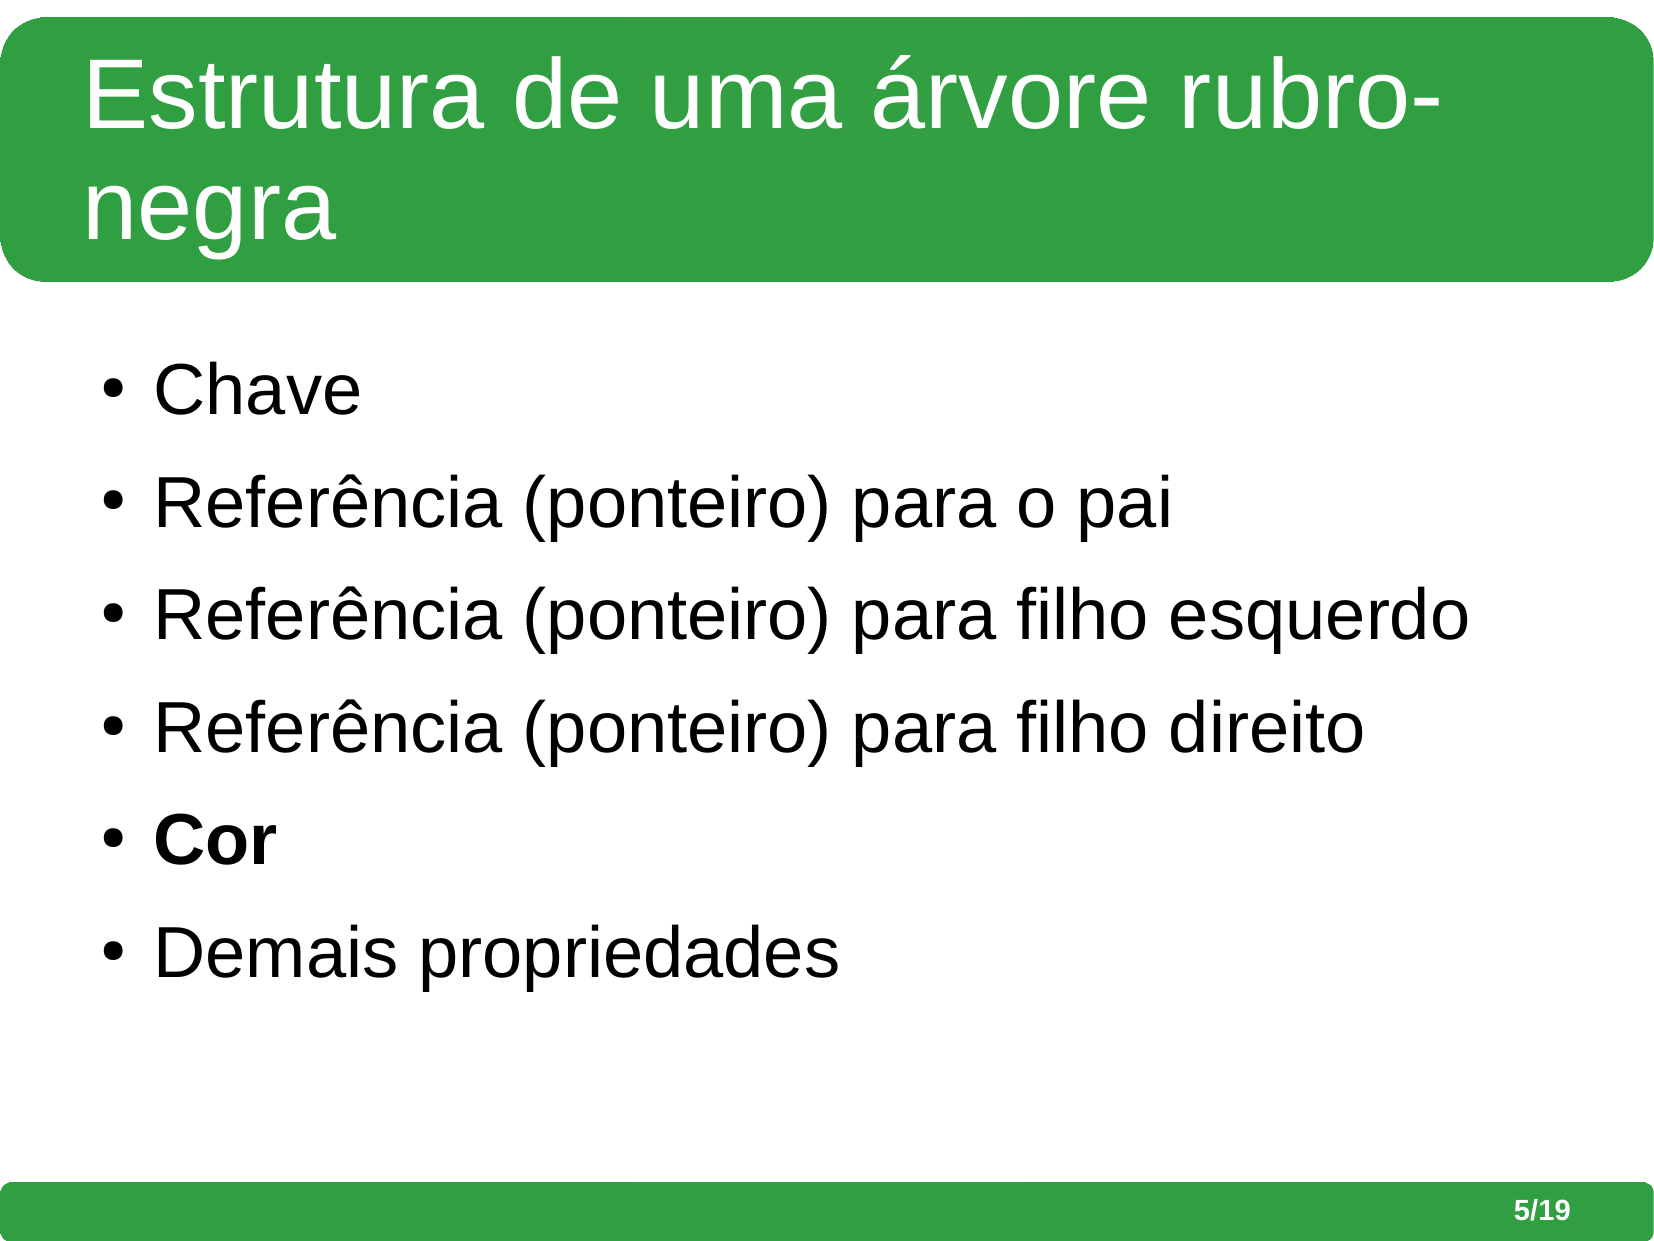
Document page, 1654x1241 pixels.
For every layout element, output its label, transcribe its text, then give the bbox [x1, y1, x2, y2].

title Estrutura de uma árvore rubro-negra [82, 38, 1571, 261]
list Chave Referência (ponteiro) para o pai Referência (ponteiro) para filho esquerdo Referência (ponteiro) para filho direito Cor Demais propriedades [82, 349, 1571, 1069]
